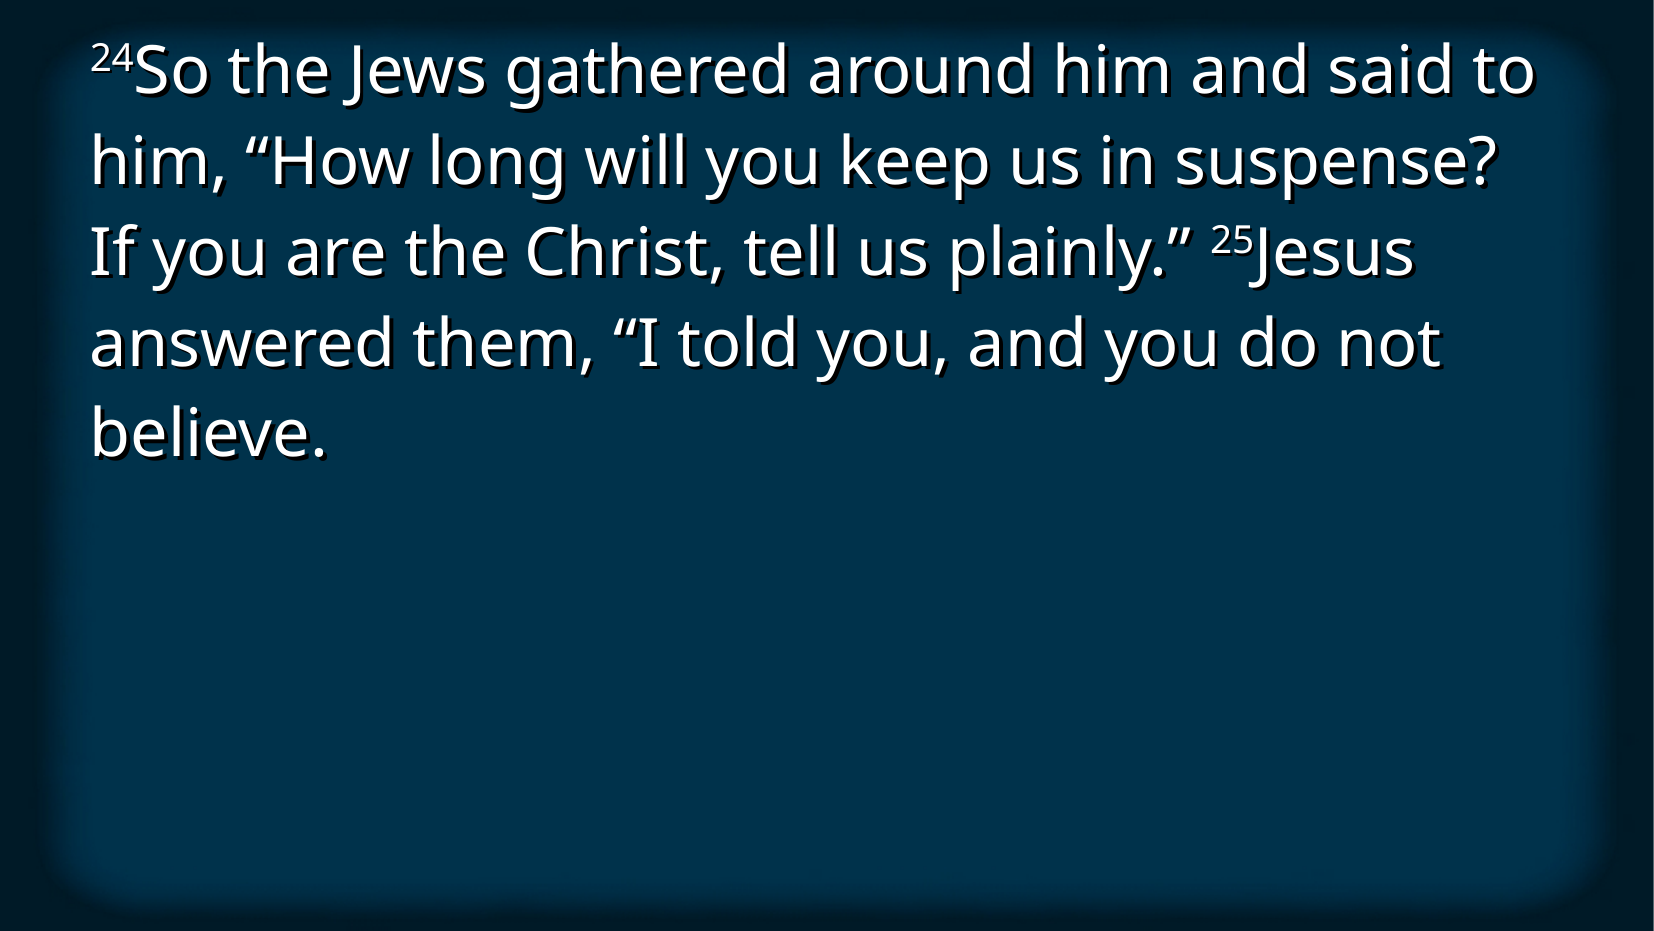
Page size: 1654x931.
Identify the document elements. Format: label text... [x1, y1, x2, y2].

picture [0, 0, 1654, 931]
text_box 24So the Jews gathered around him and said to him, “How long will you keep us in suspense? If you are the Christ, tell us plainly.” 25Jesus answered them, “I told you, and you do not believe. [75, 15, 1561, 474]
